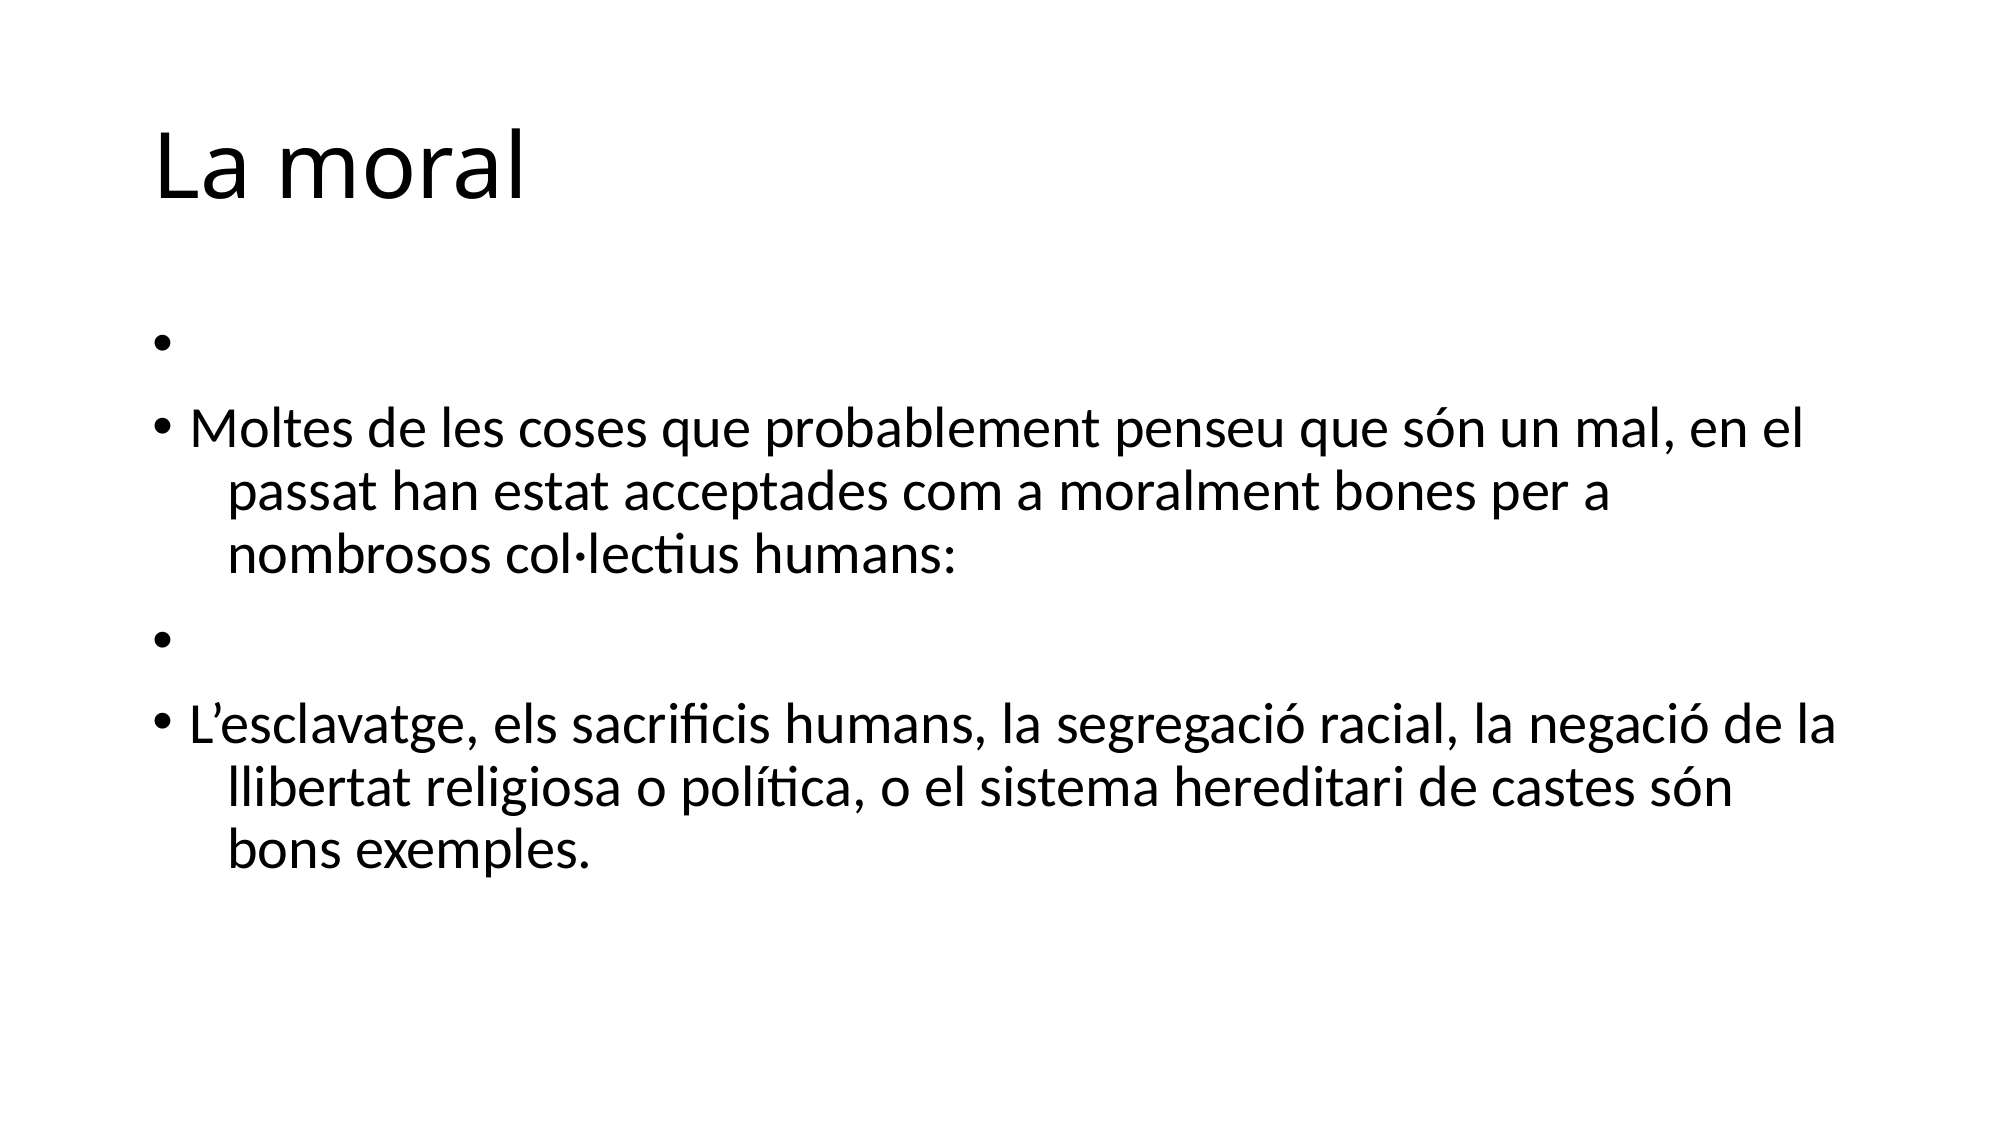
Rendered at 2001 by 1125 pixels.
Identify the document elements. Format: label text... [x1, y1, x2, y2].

title La moral [137, 59, 1863, 278]
list Moltes de les coses que probablement penseu que són un mal, en el passat han estat acceptades com a moralment bones per a nombrosos col·lectius humans: L’esclavatge, els sacrificis humans, la segregació racial, la negació de la llibertat religiosa o política, o el sistema hereditari de castes són bons exemples. [137, 299, 1863, 1014]
